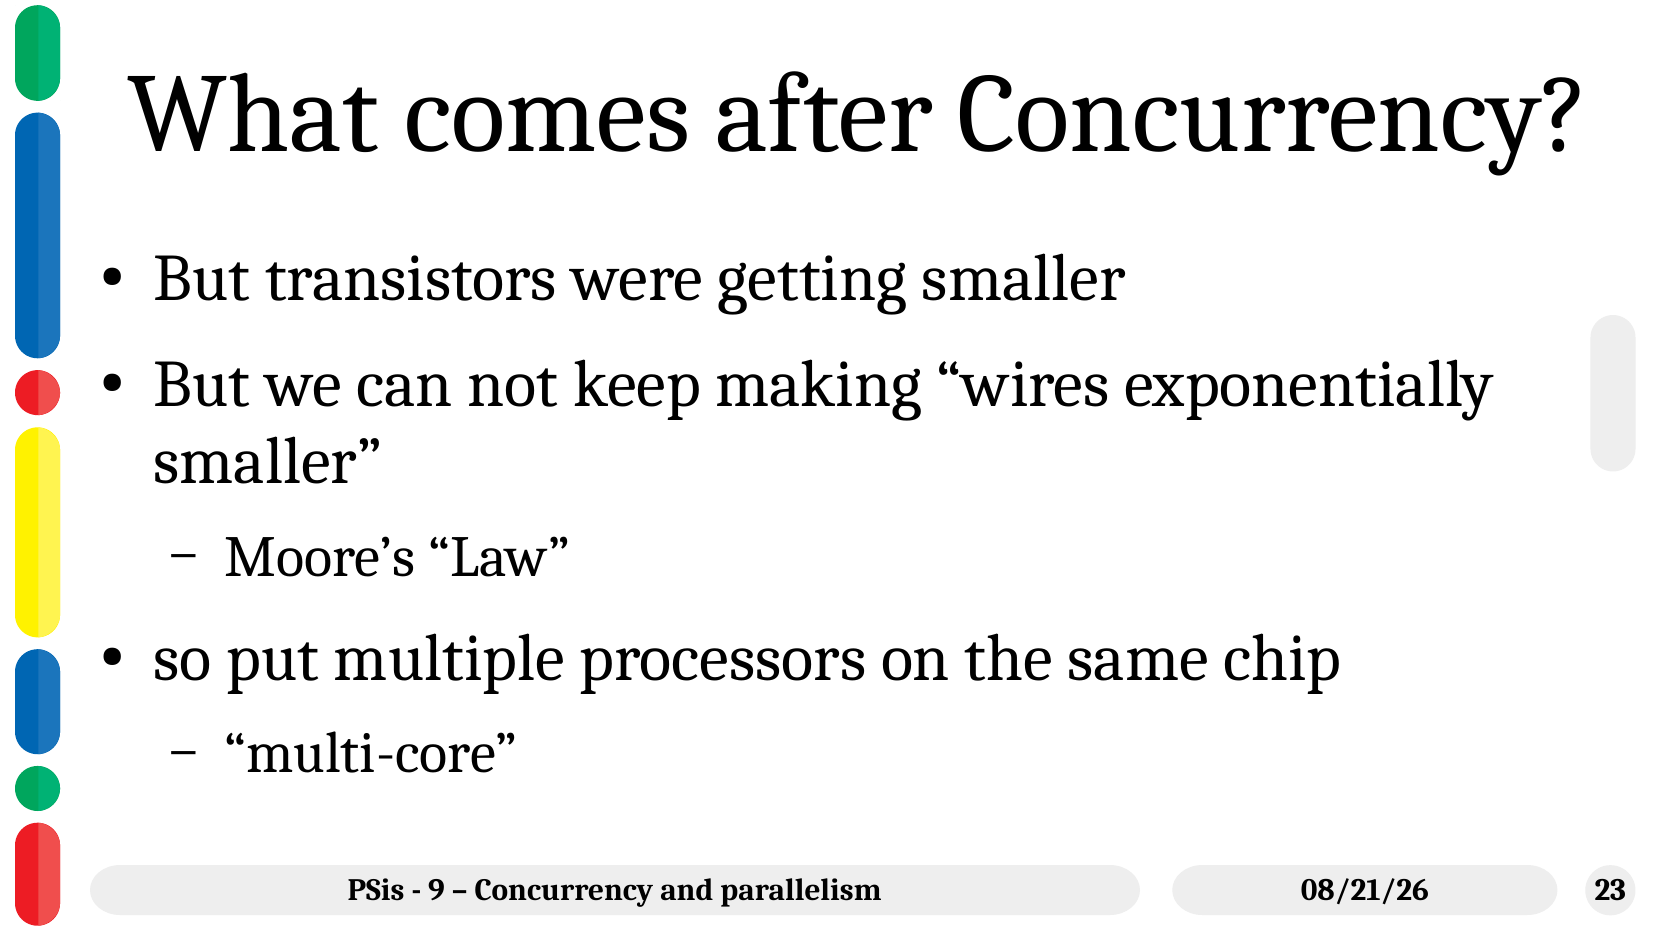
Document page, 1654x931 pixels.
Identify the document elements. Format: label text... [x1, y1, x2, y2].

list But transistors were getting smaller But we can not keep making “wires exponentially smaller” Moore’s “Law” so put multiple processors on the same chip “multi-core” [82, 240, 1571, 866]
title What comes after Concurrency? [82, 37, 1636, 193]
